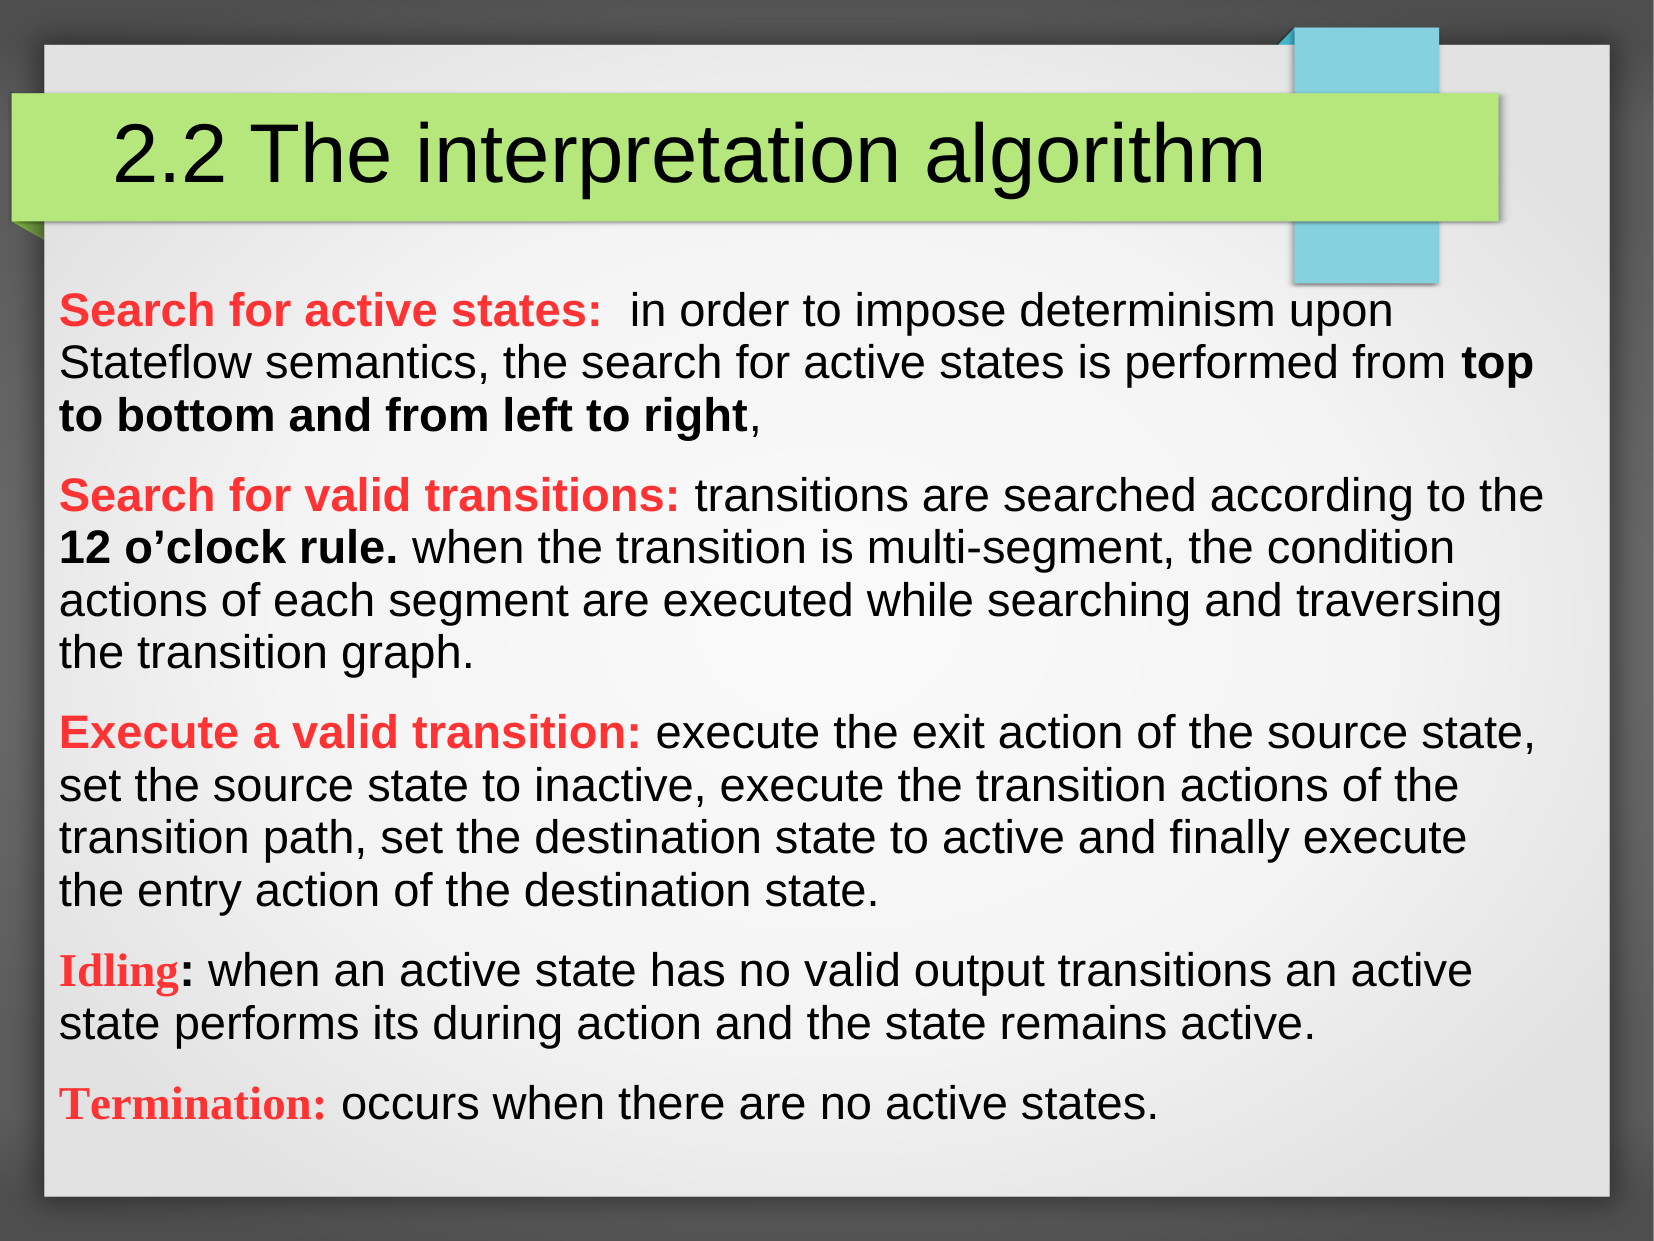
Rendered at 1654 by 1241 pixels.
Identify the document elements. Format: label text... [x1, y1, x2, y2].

list Search for active states: in order to impose determinism upon Stateflow semantics, the search for active states is performed from top to bottom and from left to right, Search for valid transitions: transitions are searched according to the 12 o’clock rule. when the transition is multi-segment, the condition actions of each segment are executed while searching and traversing the transition graph. Execute a valid transition: execute the exit action of the source state, set the source state to inactive, execute the transition actions of the transition path, set the destination state to active and finally execute the entry action of the destination state. Idling: when an active state has no valid output transitions an active state performs its during action and the state remains active. Termination: occurs when there are no active states. [59, 283, 1548, 1134]
title 2.2 The interpretation algorithm [82, 94, 1512, 213]
picture [0, 0, 1654, 1241]
